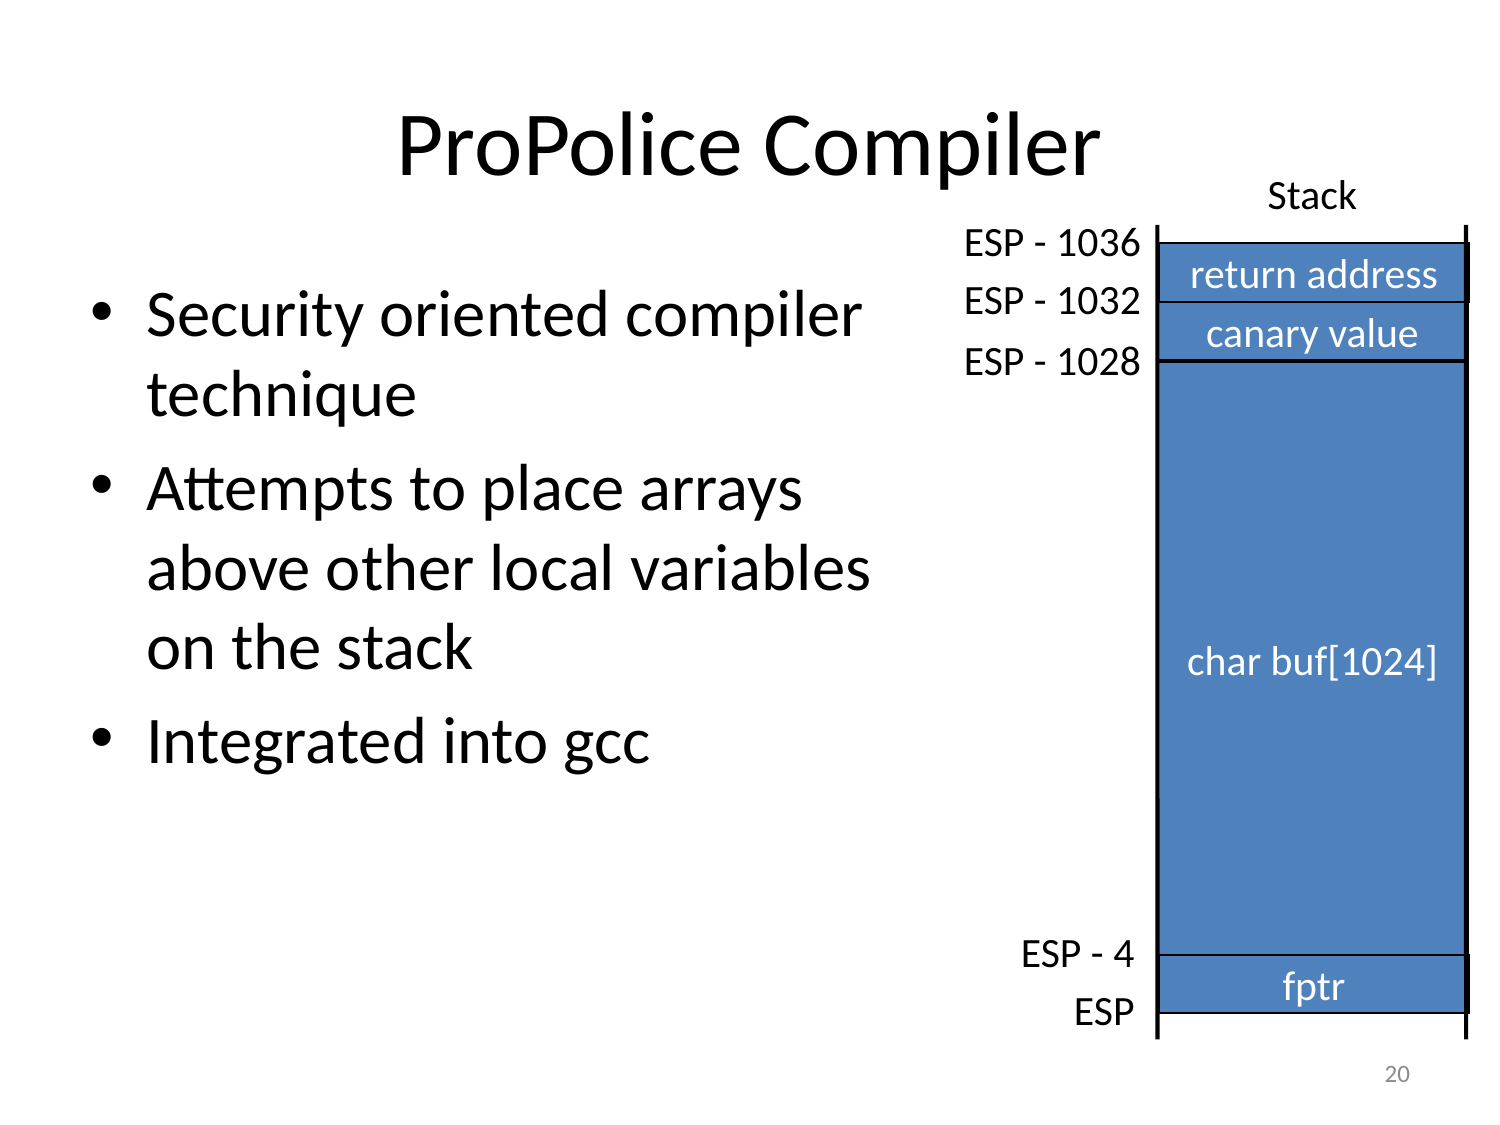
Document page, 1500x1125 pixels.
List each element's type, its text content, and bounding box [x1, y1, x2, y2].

title ProPolice Compiler [75, 45, 1425, 233]
text_box Stack [1252, 160, 1373, 225]
text_box ESP - 1036 [948, 207, 1157, 265]
text_box ESP - 4 [1005, 918, 1150, 984]
slide_number <number> [1074, 1042, 1425, 1103]
list Security oriented compiler technique Attempts to place arrays above other local variables on the stack Integrated into gcc [75, 262, 953, 1005]
text_box return address [1160, 242, 1463, 301]
text_box ESP - 1032 [948, 265, 1155, 326]
text_box ESP - 1028 [948, 326, 1155, 391]
text_box char buf[1024] [1160, 361, 1463, 955]
text_box ESP [1058, 976, 1150, 1041]
text_box fptr [1160, 955, 1464, 1014]
text_box canary value [1160, 301, 1463, 361]
